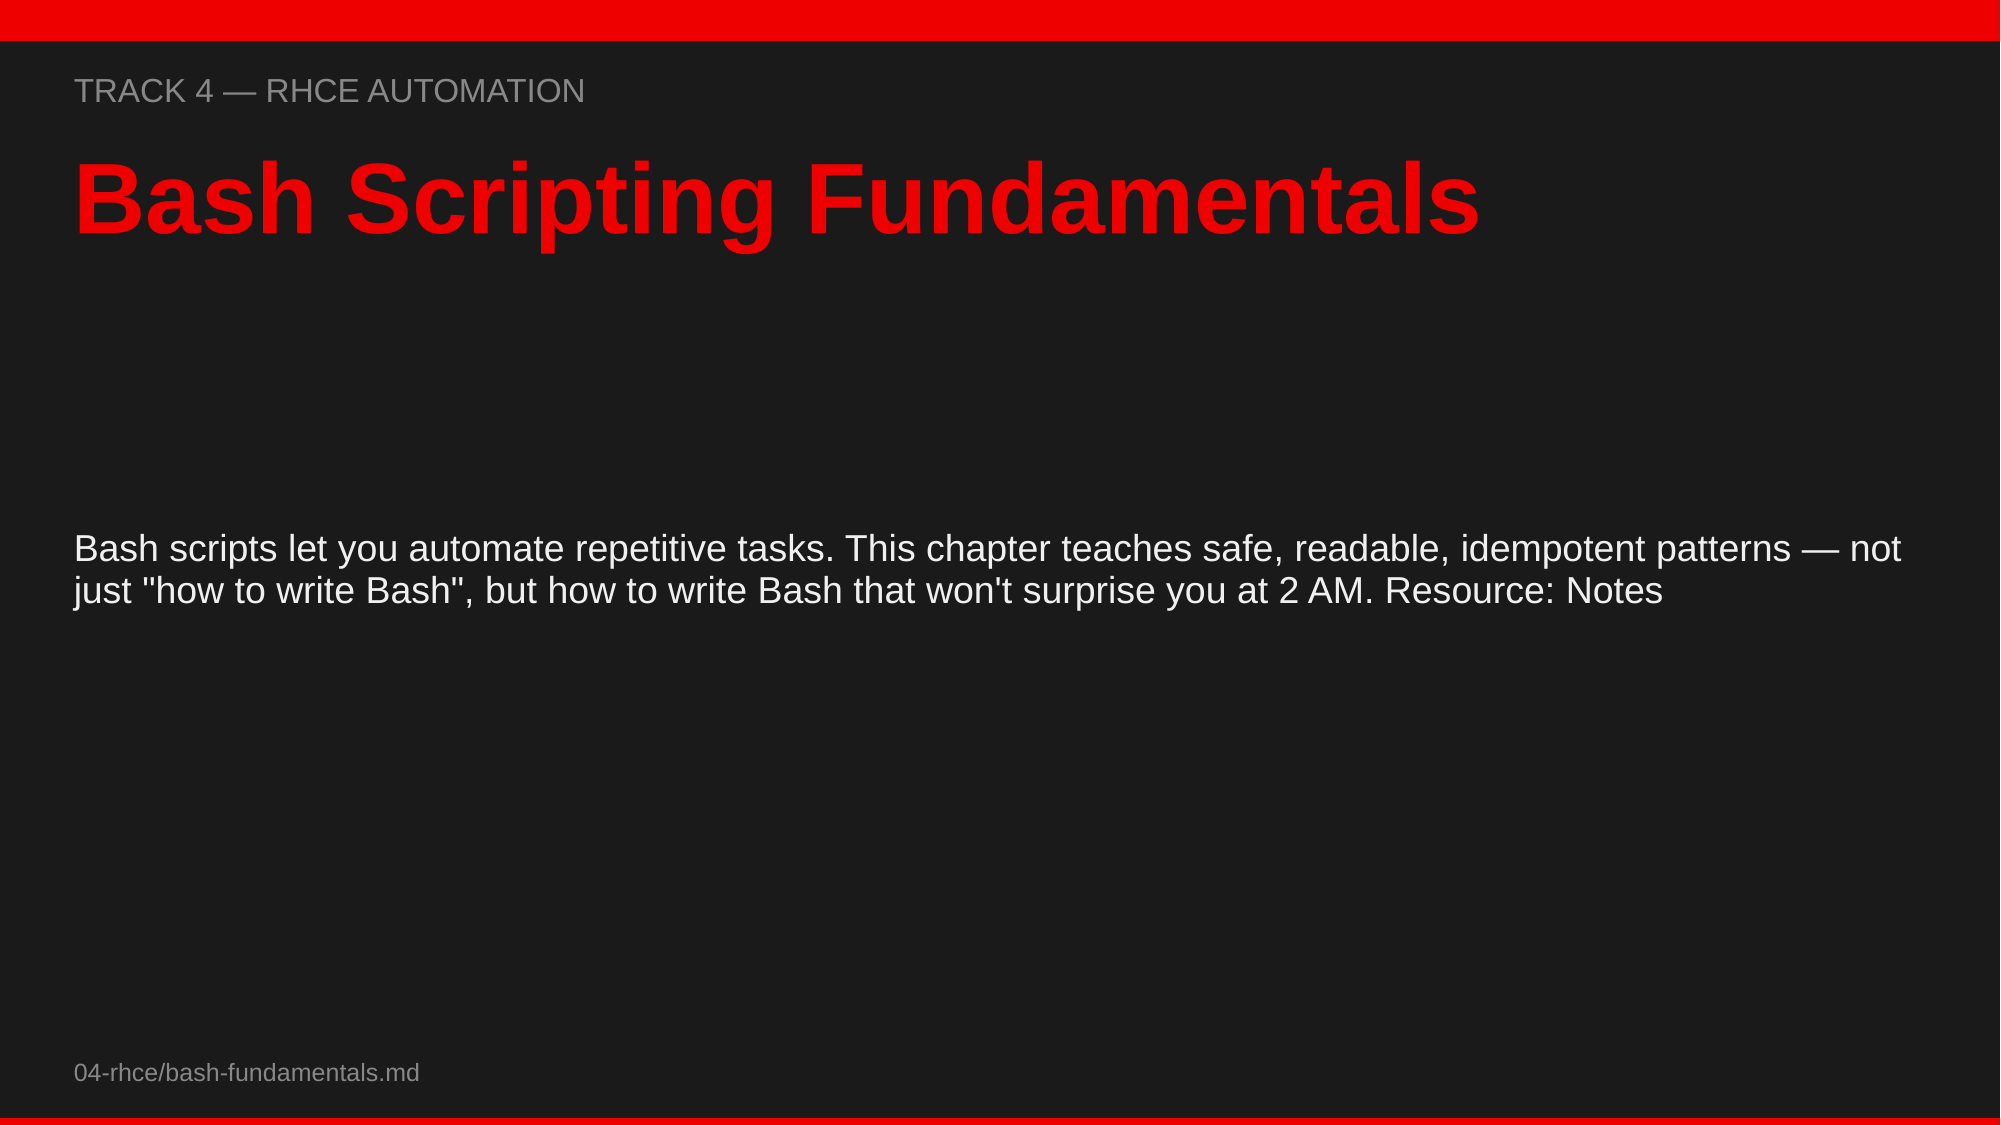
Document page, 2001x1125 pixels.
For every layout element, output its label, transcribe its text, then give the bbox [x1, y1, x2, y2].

text_box Bash scripts let you automate repetitive tasks. This chapter teaches safe, readable, idempotent patterns — not just "how to write Bash", but how to write Bash that won't surprise you at 2 AM. Resource: Notes [59, 519, 1942, 727]
text_box [0, 0, 2001, 42]
text_box TRACK 4 — RHCE AUTOMATION [59, 64, 1942, 119]
text_box 04-rhce/bash-fundamentals.md [59, 1051, 1942, 1093]
text_box [0, 1117, 2001, 1125]
text_box Bash Scripting Fundamentals [59, 135, 1942, 461]
